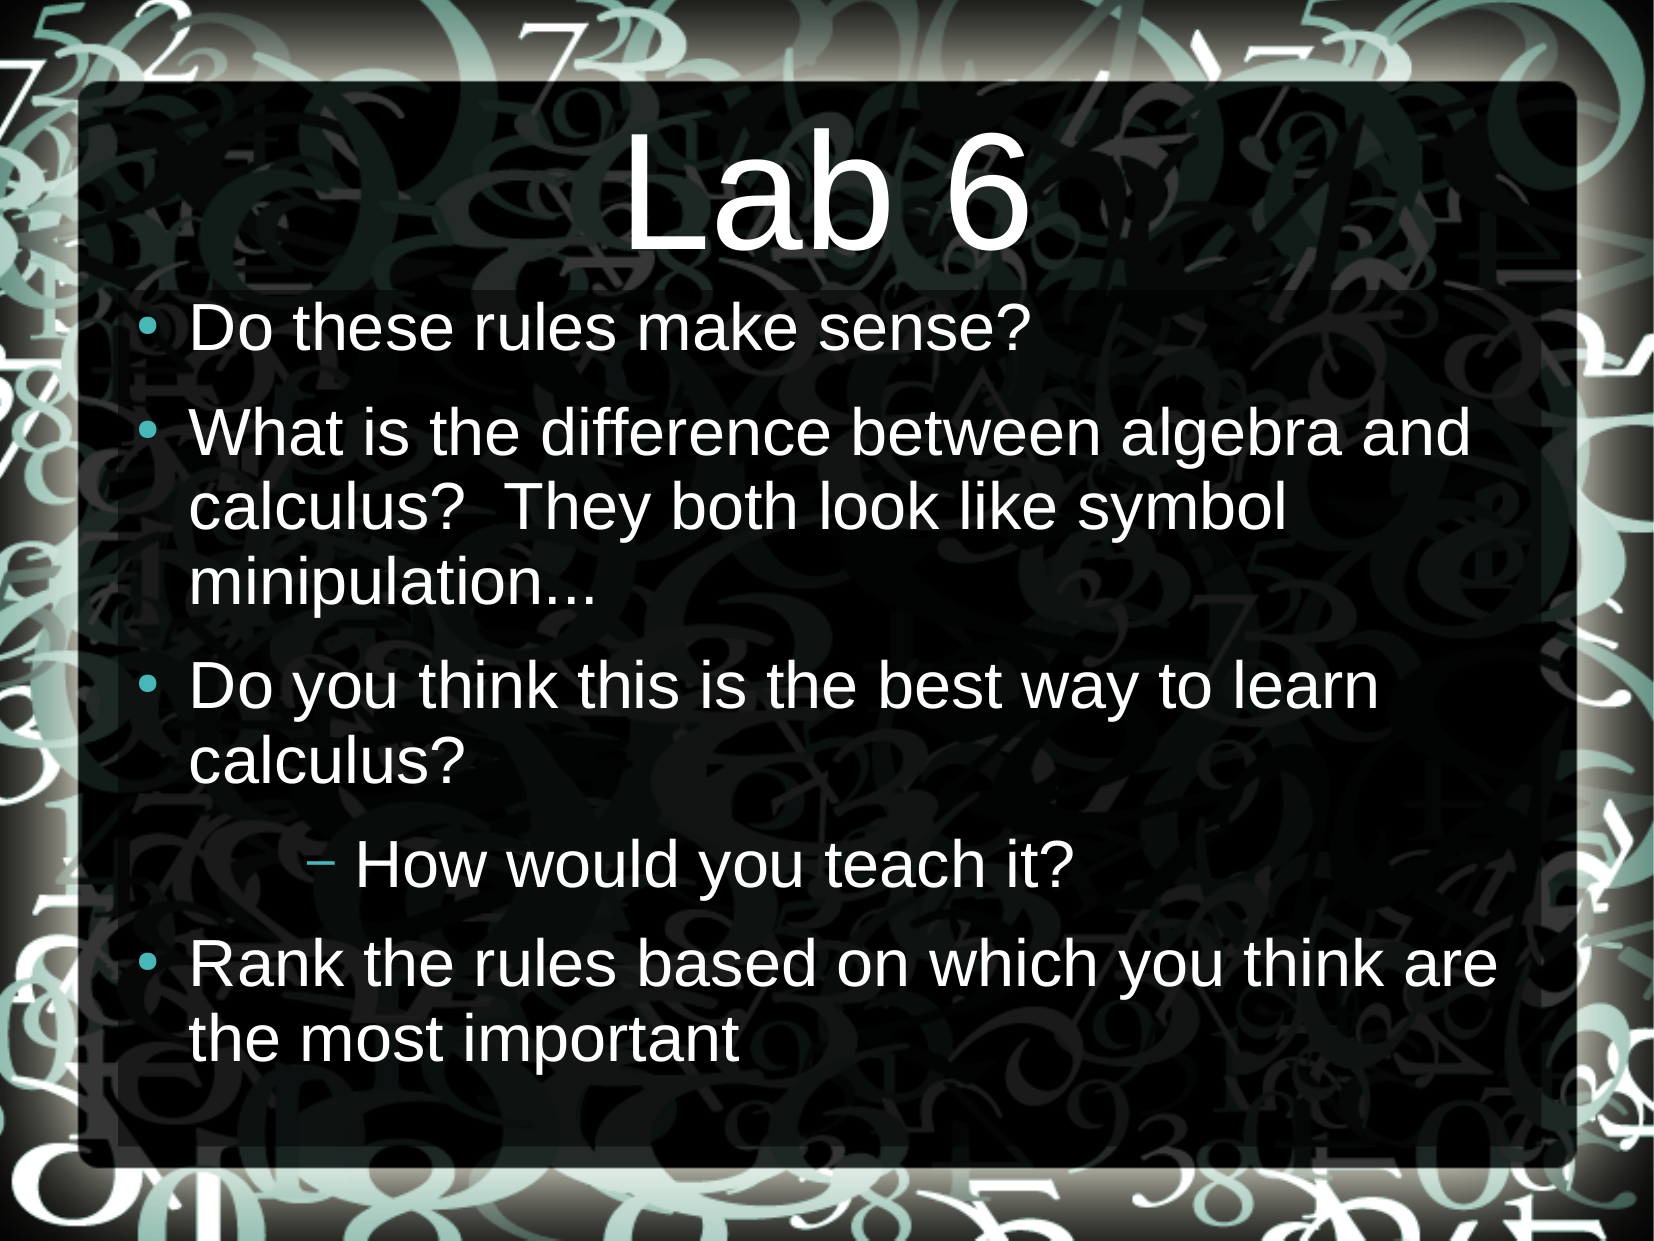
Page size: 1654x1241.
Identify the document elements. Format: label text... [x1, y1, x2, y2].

title Lab 6 [82, 88, 1571, 296]
list Do these rules make sense? What is the difference between algebra and calculus? They both look like symbol minipulation... Do you think this is the best way to learn calculus? How would you teach it? Rank the rules based on which you think are the most important [118, 290, 1542, 1147]
picture [0, 0, 1654, 1241]
